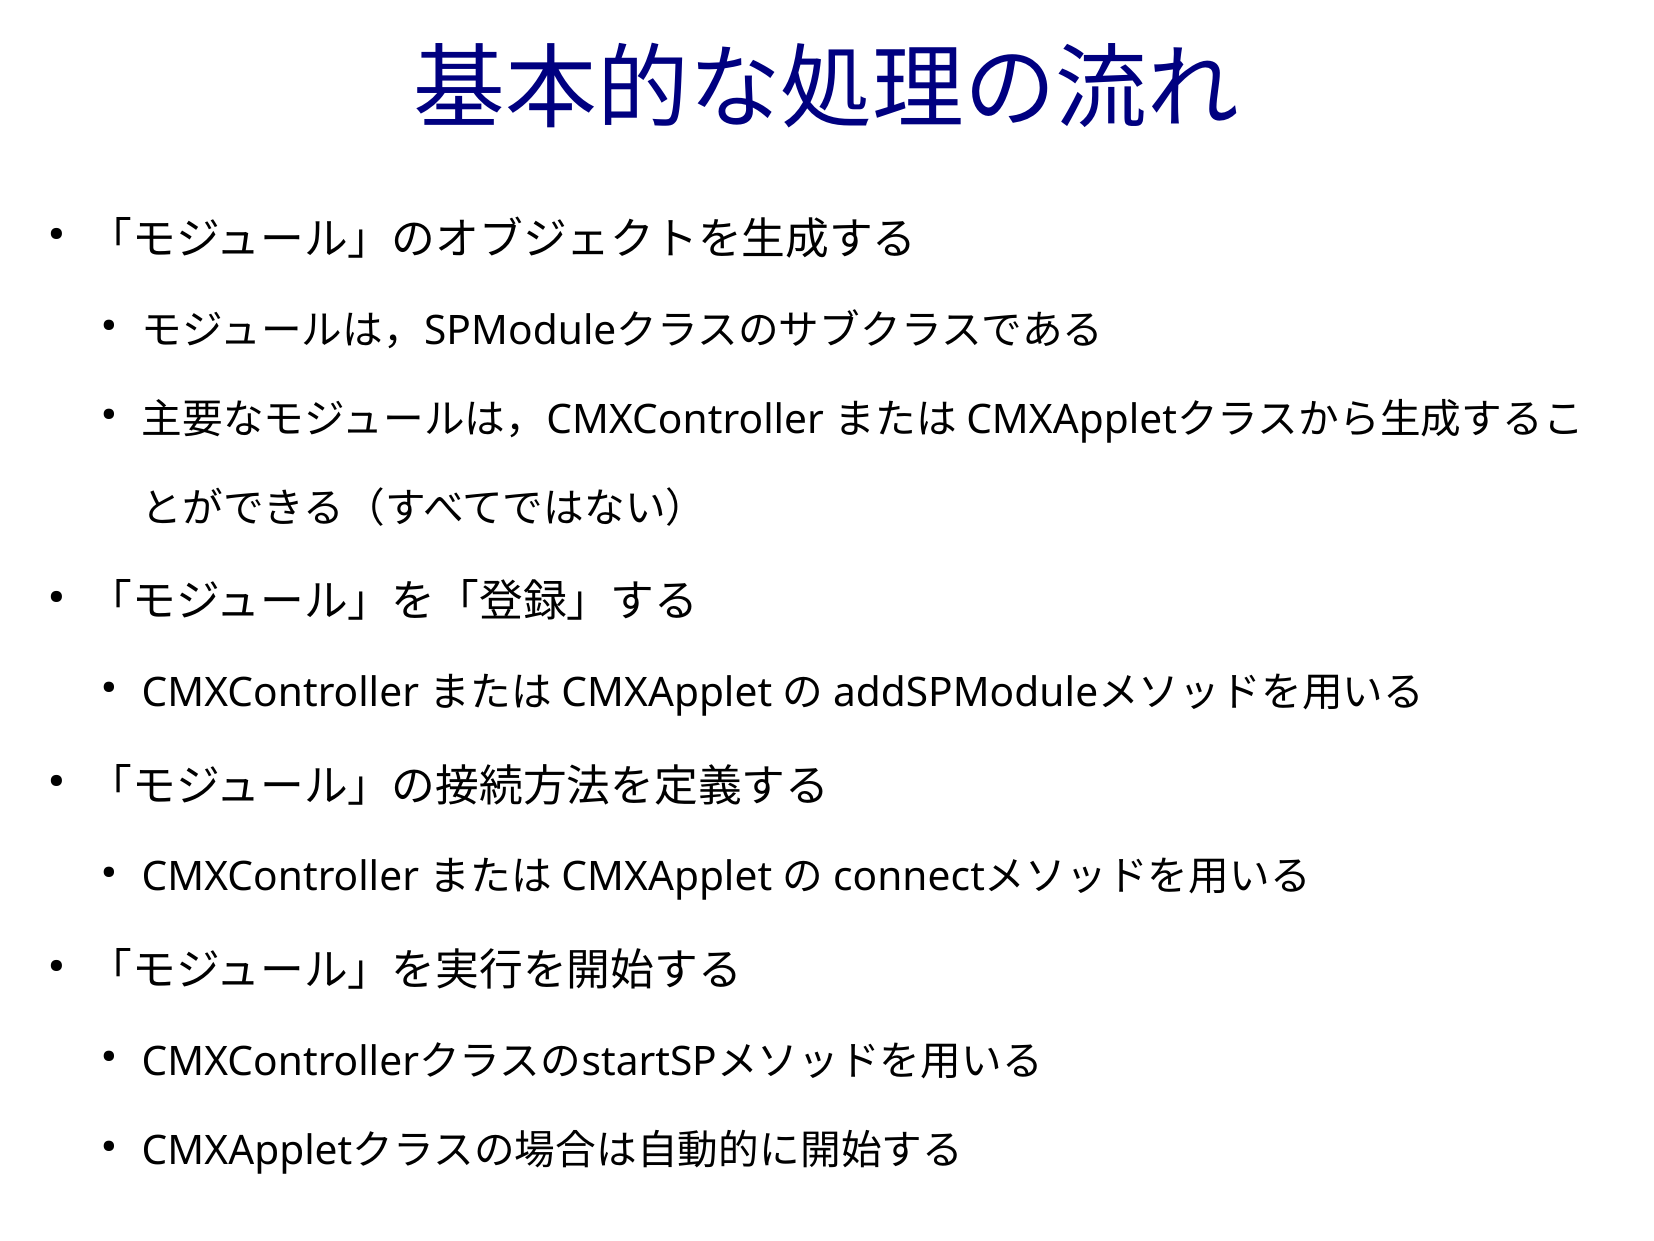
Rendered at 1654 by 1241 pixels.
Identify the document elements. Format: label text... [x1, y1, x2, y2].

list 「モジュール」のオブジェクトを生成する モジュールは，SPModuleクラスのサブクラスである 主要なモジュールは，CMXController または CMXAppletクラスから生成することができる（すべてではない） 「モジュール」を「登録」する CMXController または CMXApplet の addSPModuleメソッドを用いる 「モジュール」の接続方法を定義する CMXController または CMXApplet の connectメソッドを用いる 「モジュール」を実行を開始する CMXControllerクラスのstartSPメソッドを用いる CMXAppletクラスの場合は自動的に開始する [35, 172, 1595, 1182]
title 基本的な処理の流れ [82, 27, 1571, 133]
